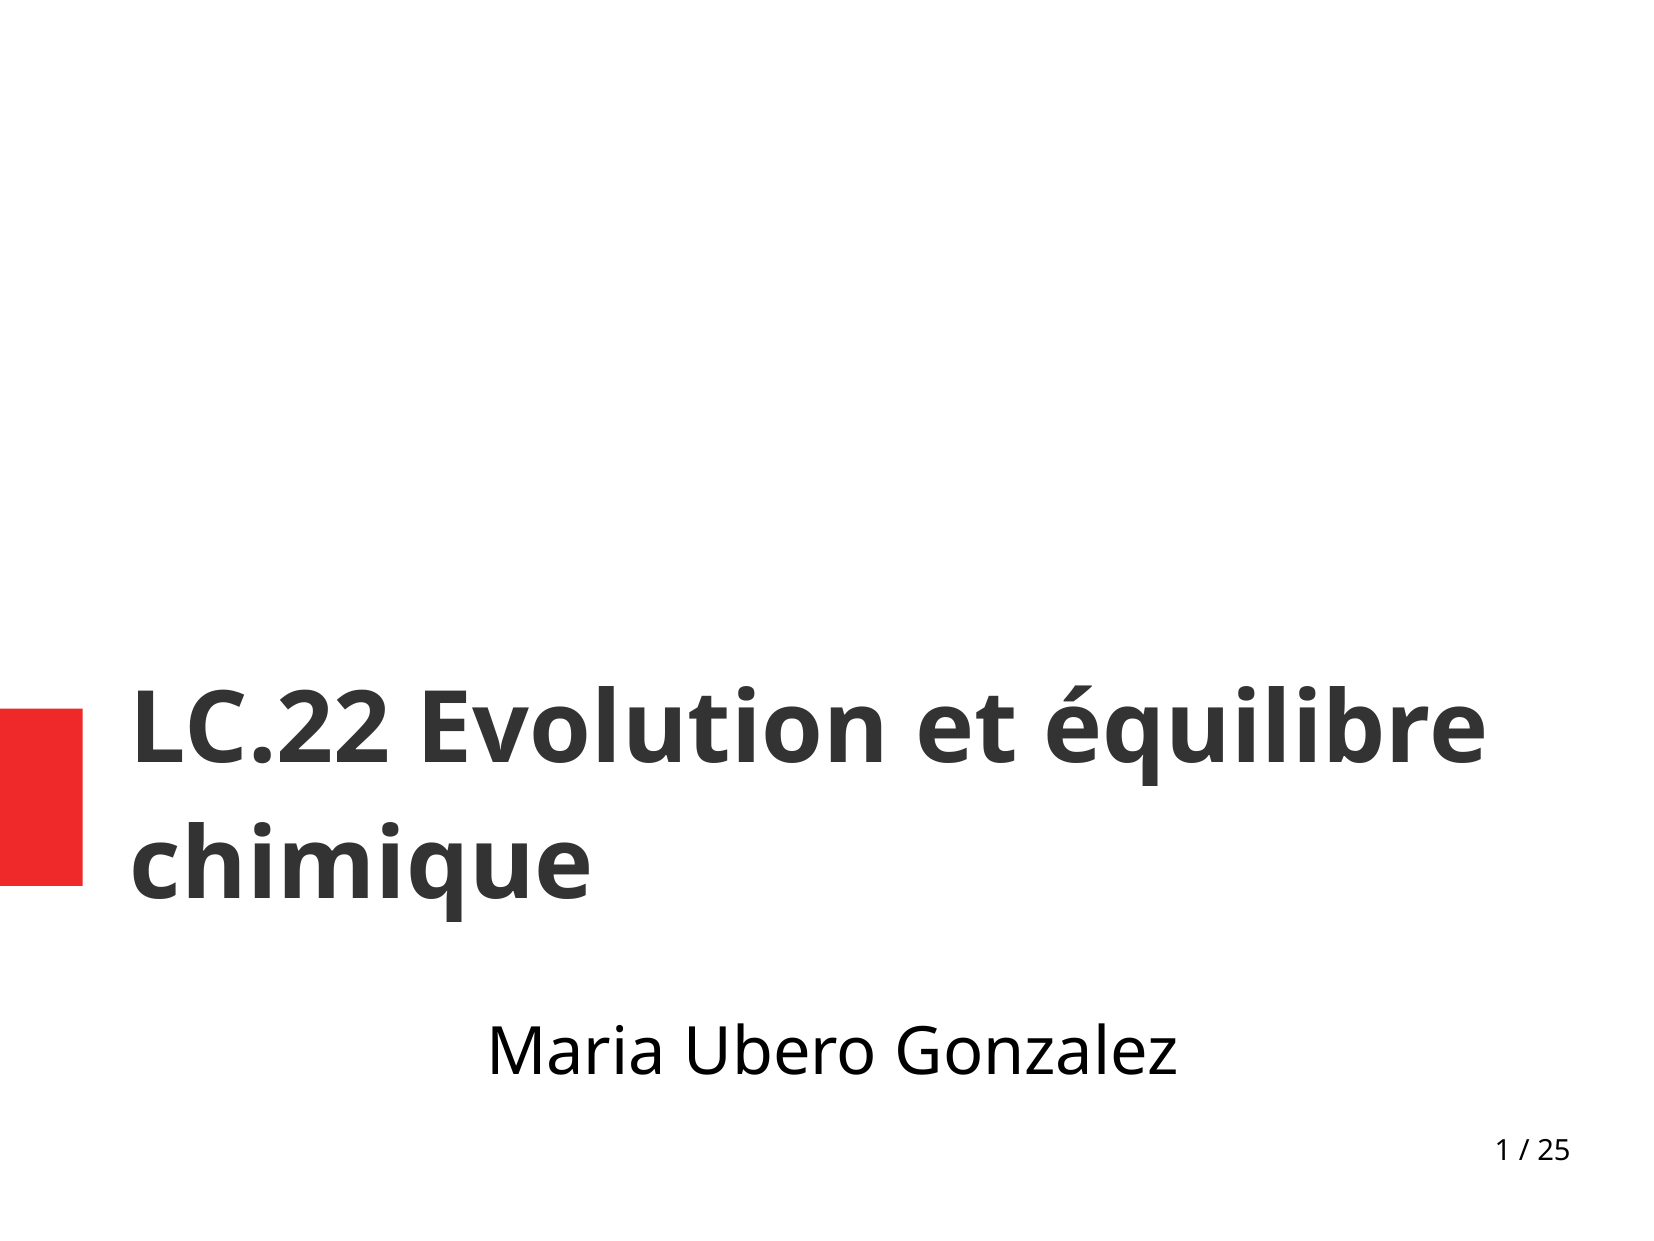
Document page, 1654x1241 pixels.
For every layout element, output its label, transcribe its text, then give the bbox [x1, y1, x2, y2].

title LC.22 Evolution et équilibre chimique [129, 655, 1536, 928]
subtitle Maria Ubero Gonzalez [129, 968, 1536, 1130]
